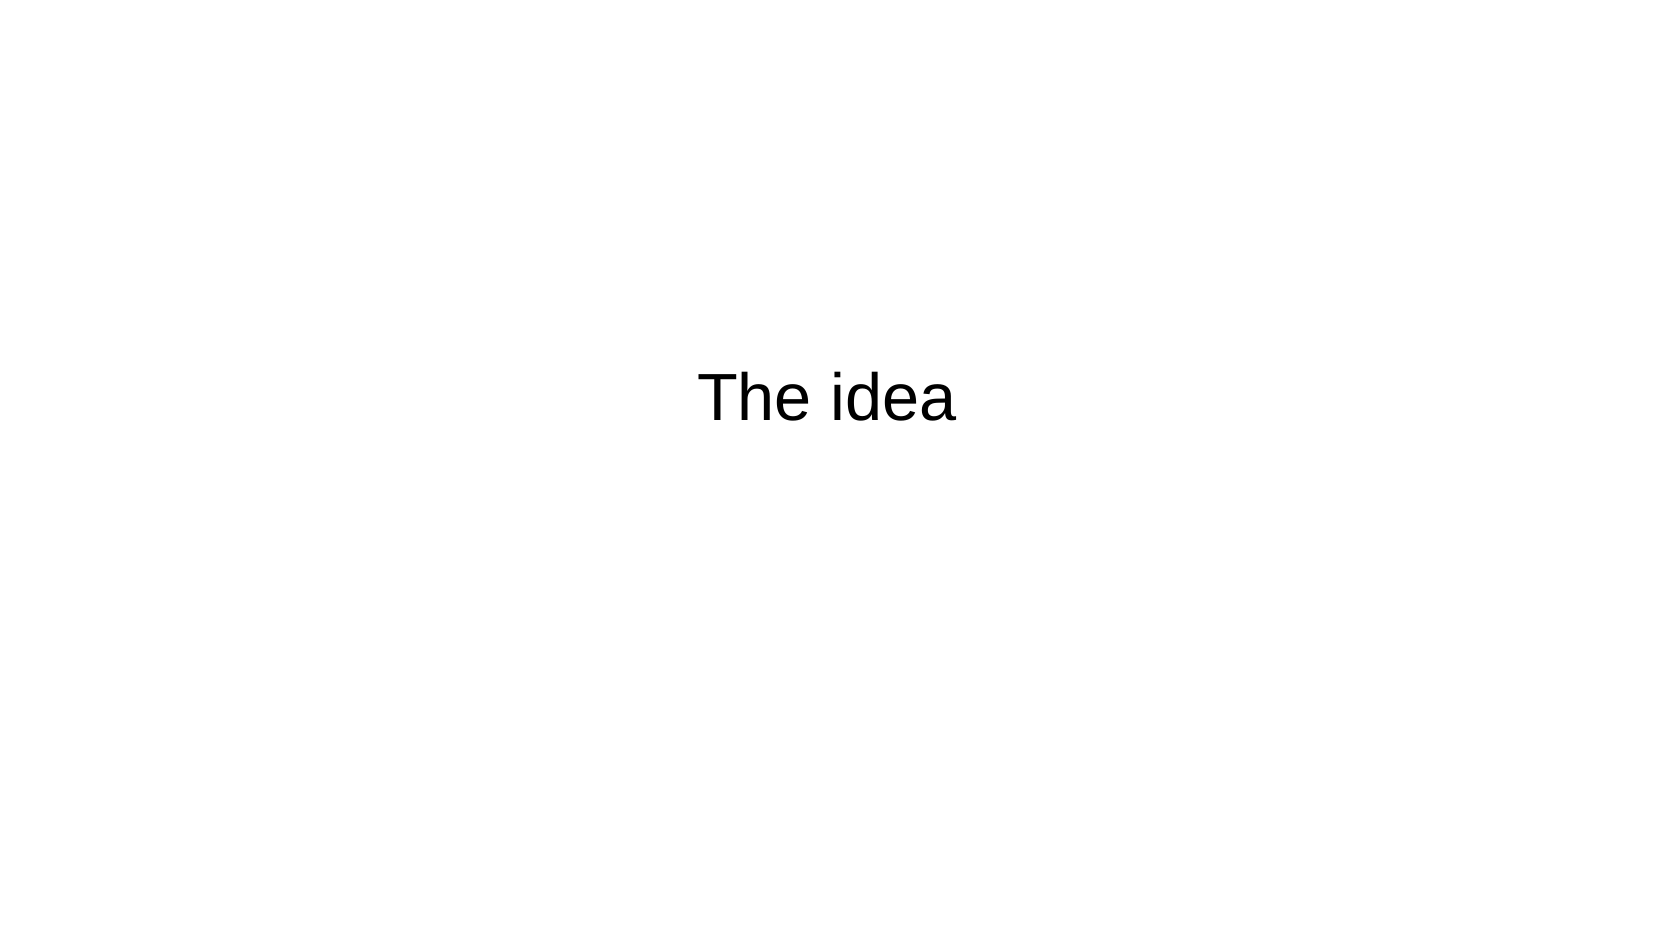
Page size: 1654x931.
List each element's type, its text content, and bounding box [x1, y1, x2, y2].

subtitle The idea [82, 37, 1571, 757]
